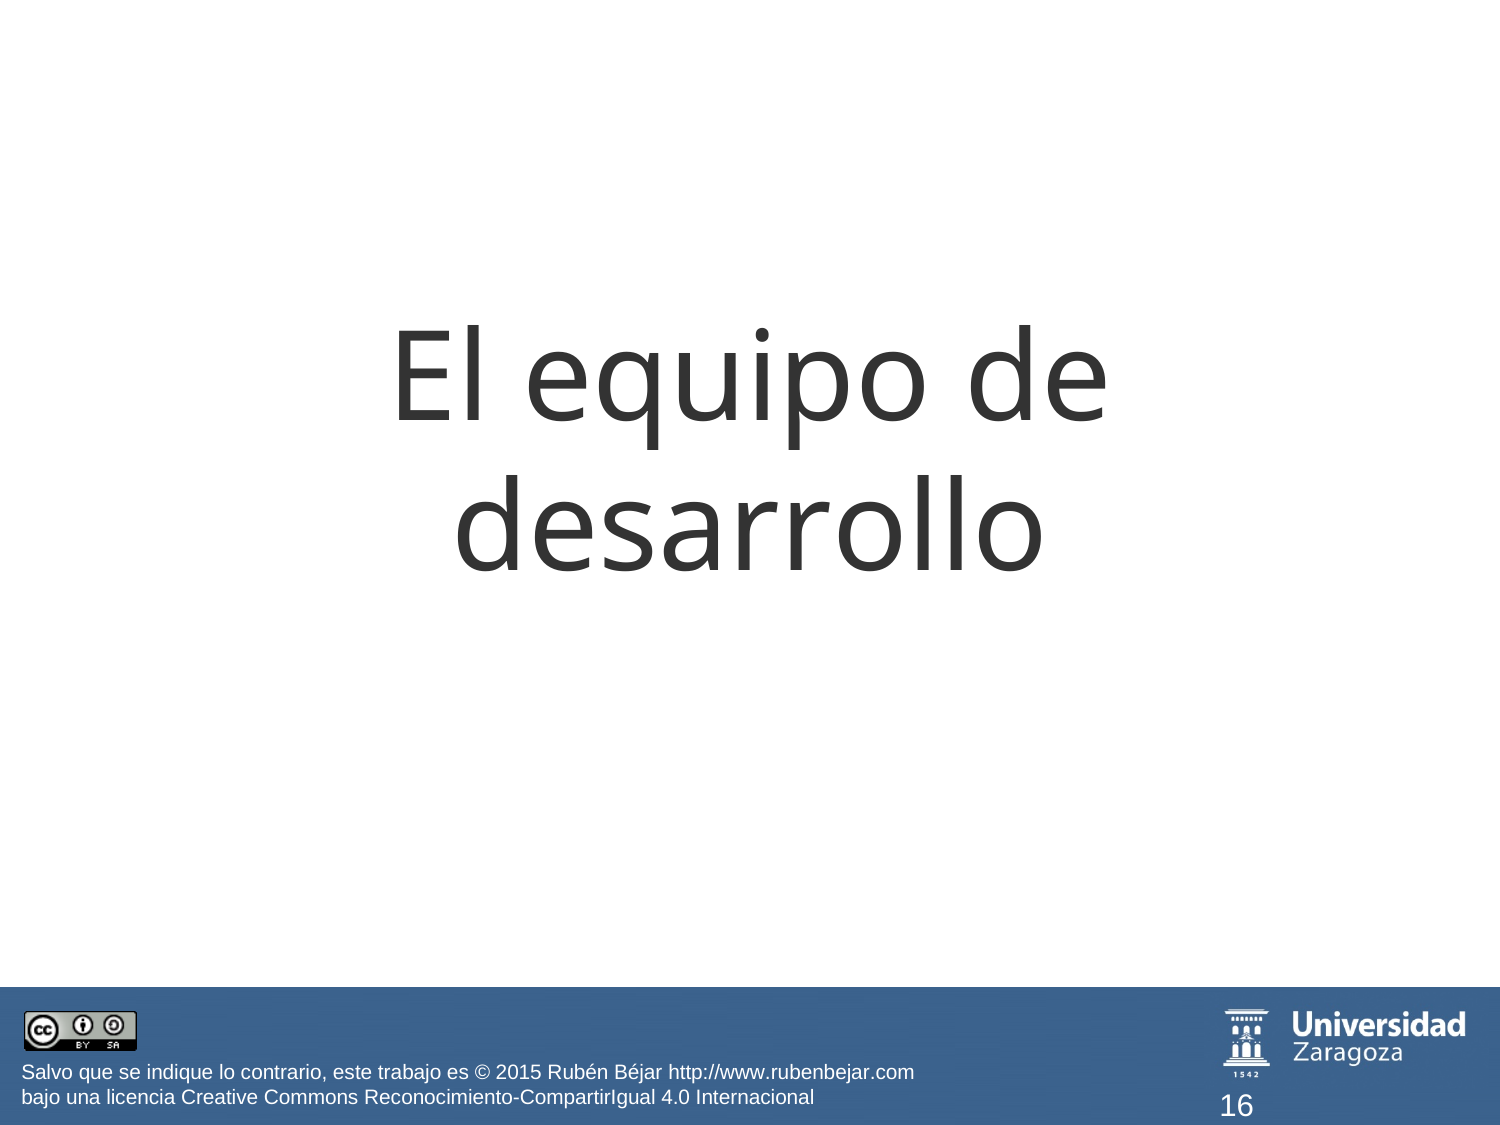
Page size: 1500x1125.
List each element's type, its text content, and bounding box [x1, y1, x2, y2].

picture [0, 987, 1500, 1125]
text_box El equipo de desarrollo [169, 307, 1331, 585]
